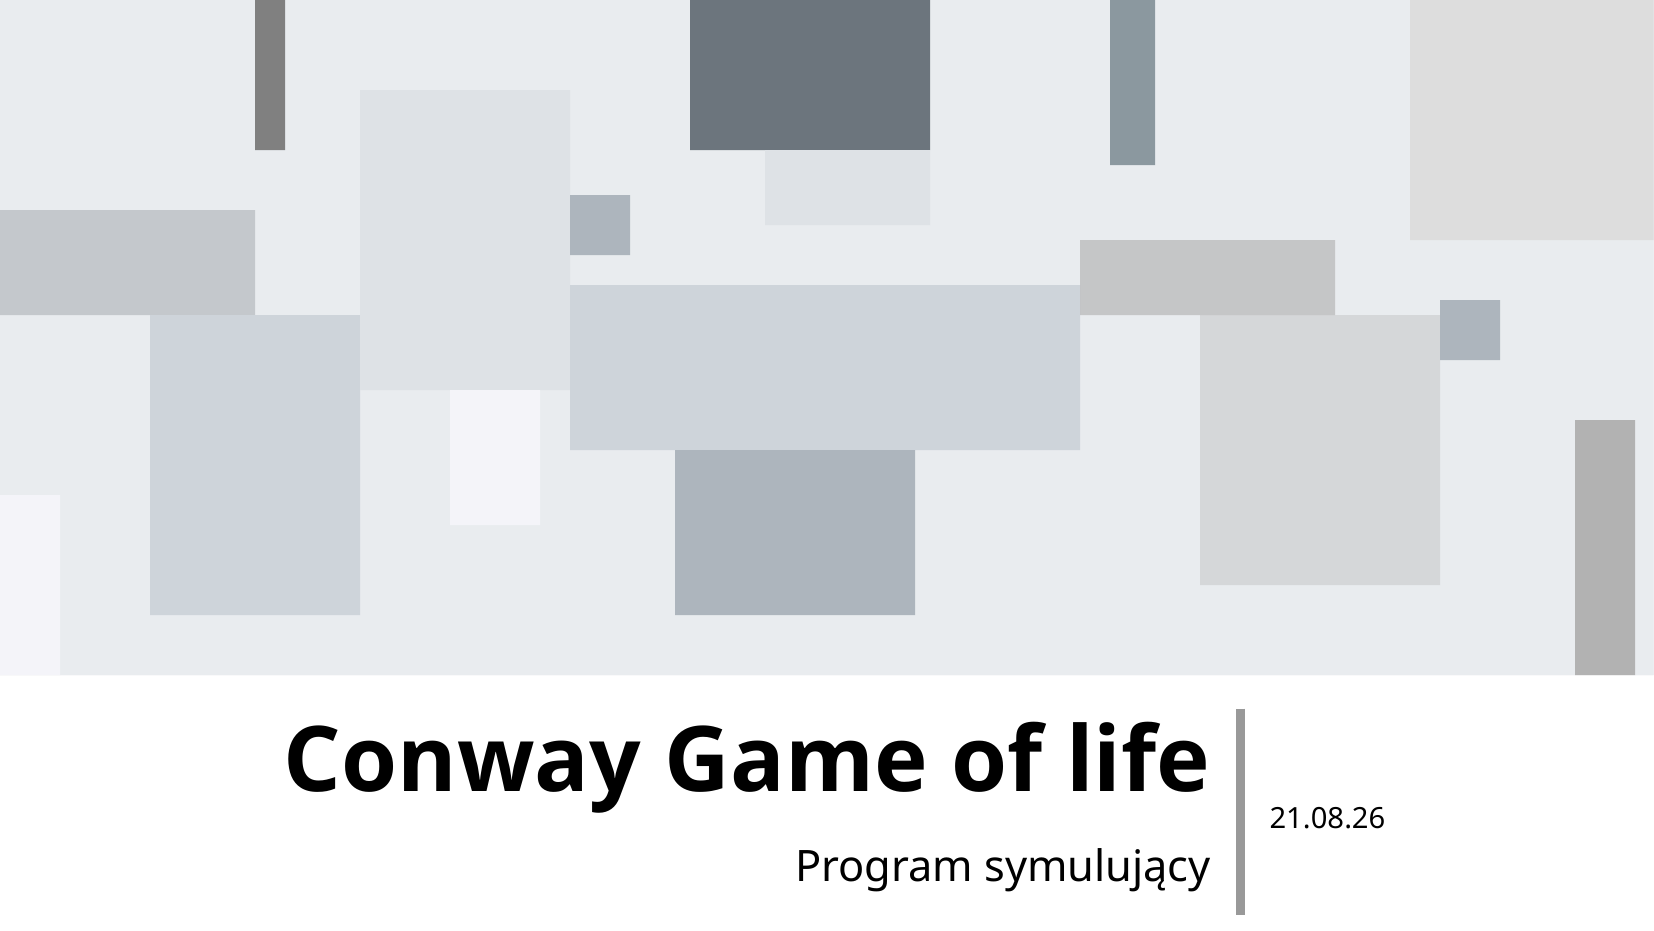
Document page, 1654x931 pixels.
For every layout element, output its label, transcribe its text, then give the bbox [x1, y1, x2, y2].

subtitle Program symulujący [59, 835, 1211, 895]
title Conway Game of life [59, 694, 1211, 819]
